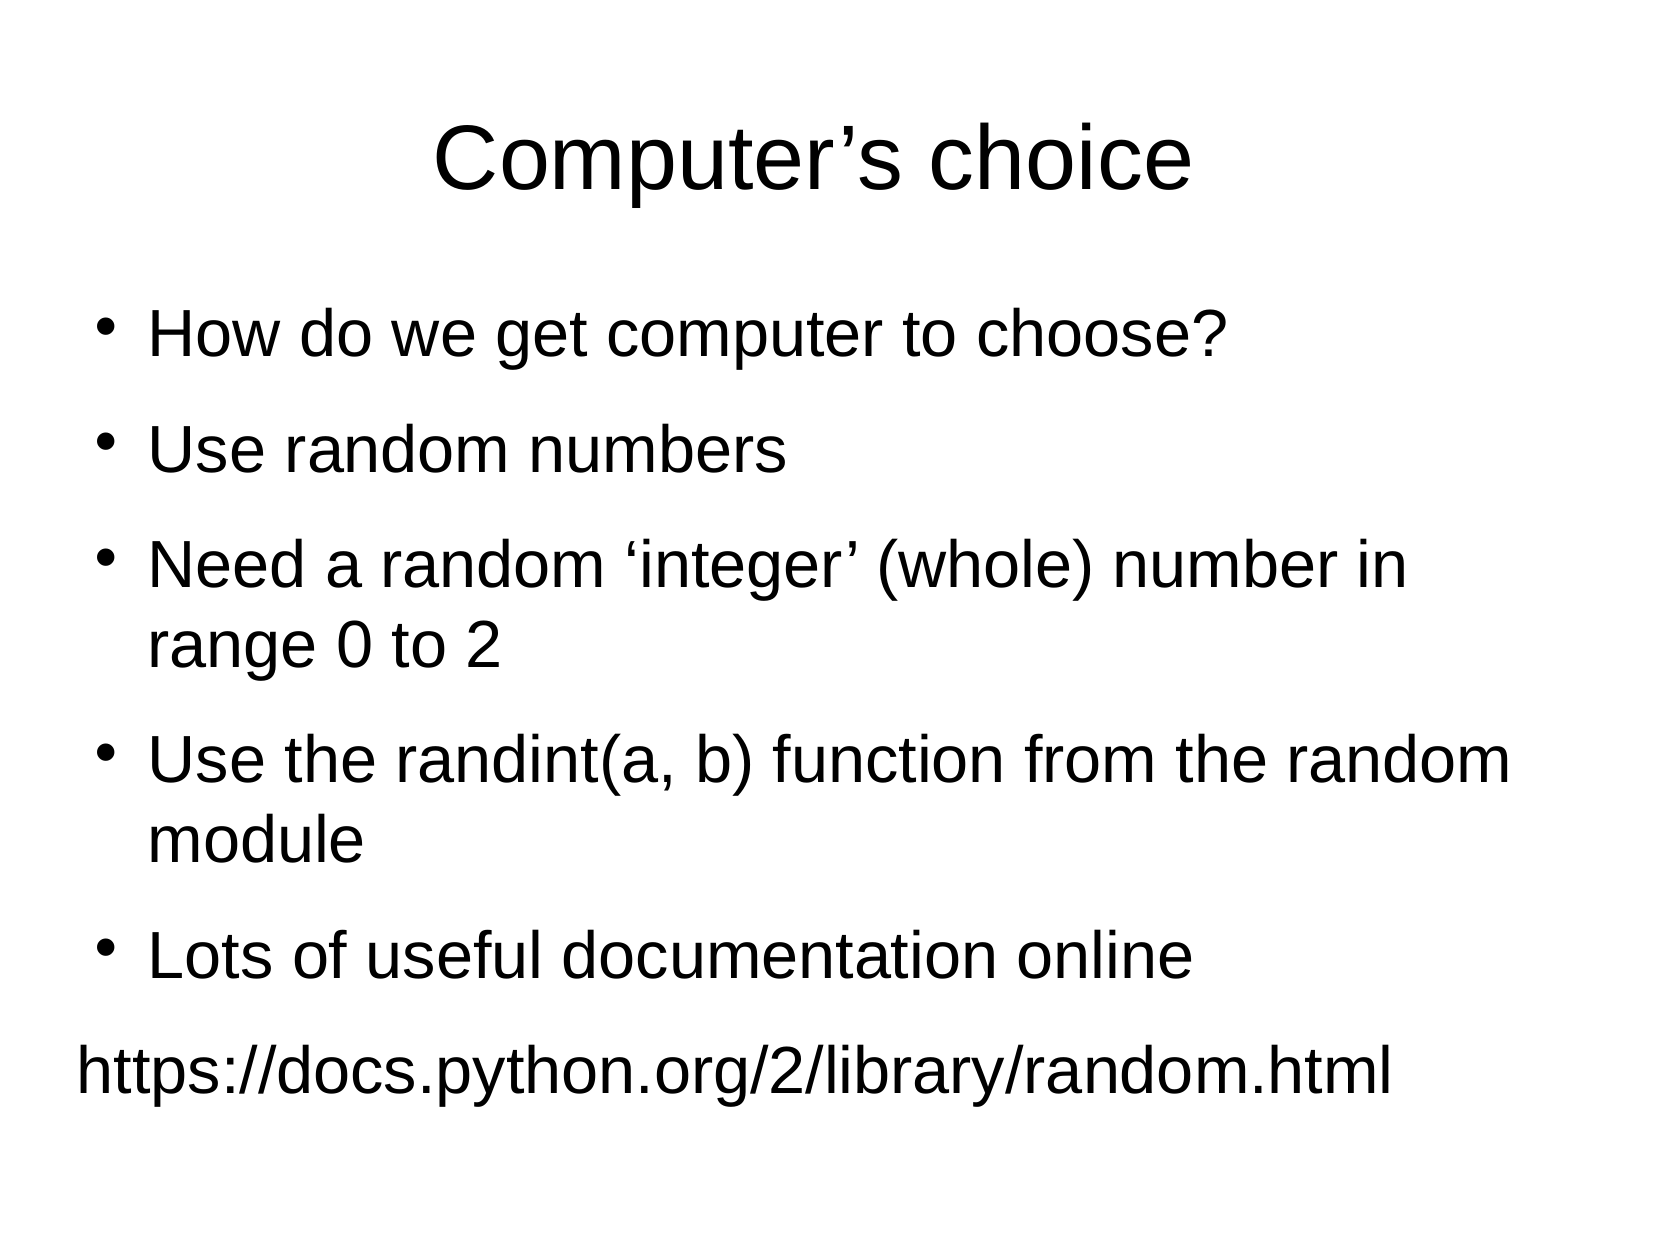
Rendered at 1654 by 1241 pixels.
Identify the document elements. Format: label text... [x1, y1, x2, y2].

text_box How do we get computer to choose? Use random numbers Need a random ‘integer’ (whole) number in range 0 to 2 Use the randint(a, b) function from the random module Lots of useful documentation online https://docs.python.org/2/library/random.html [76, 290, 1565, 1010]
text_box Computer’s choice [82, 49, 1571, 257]
